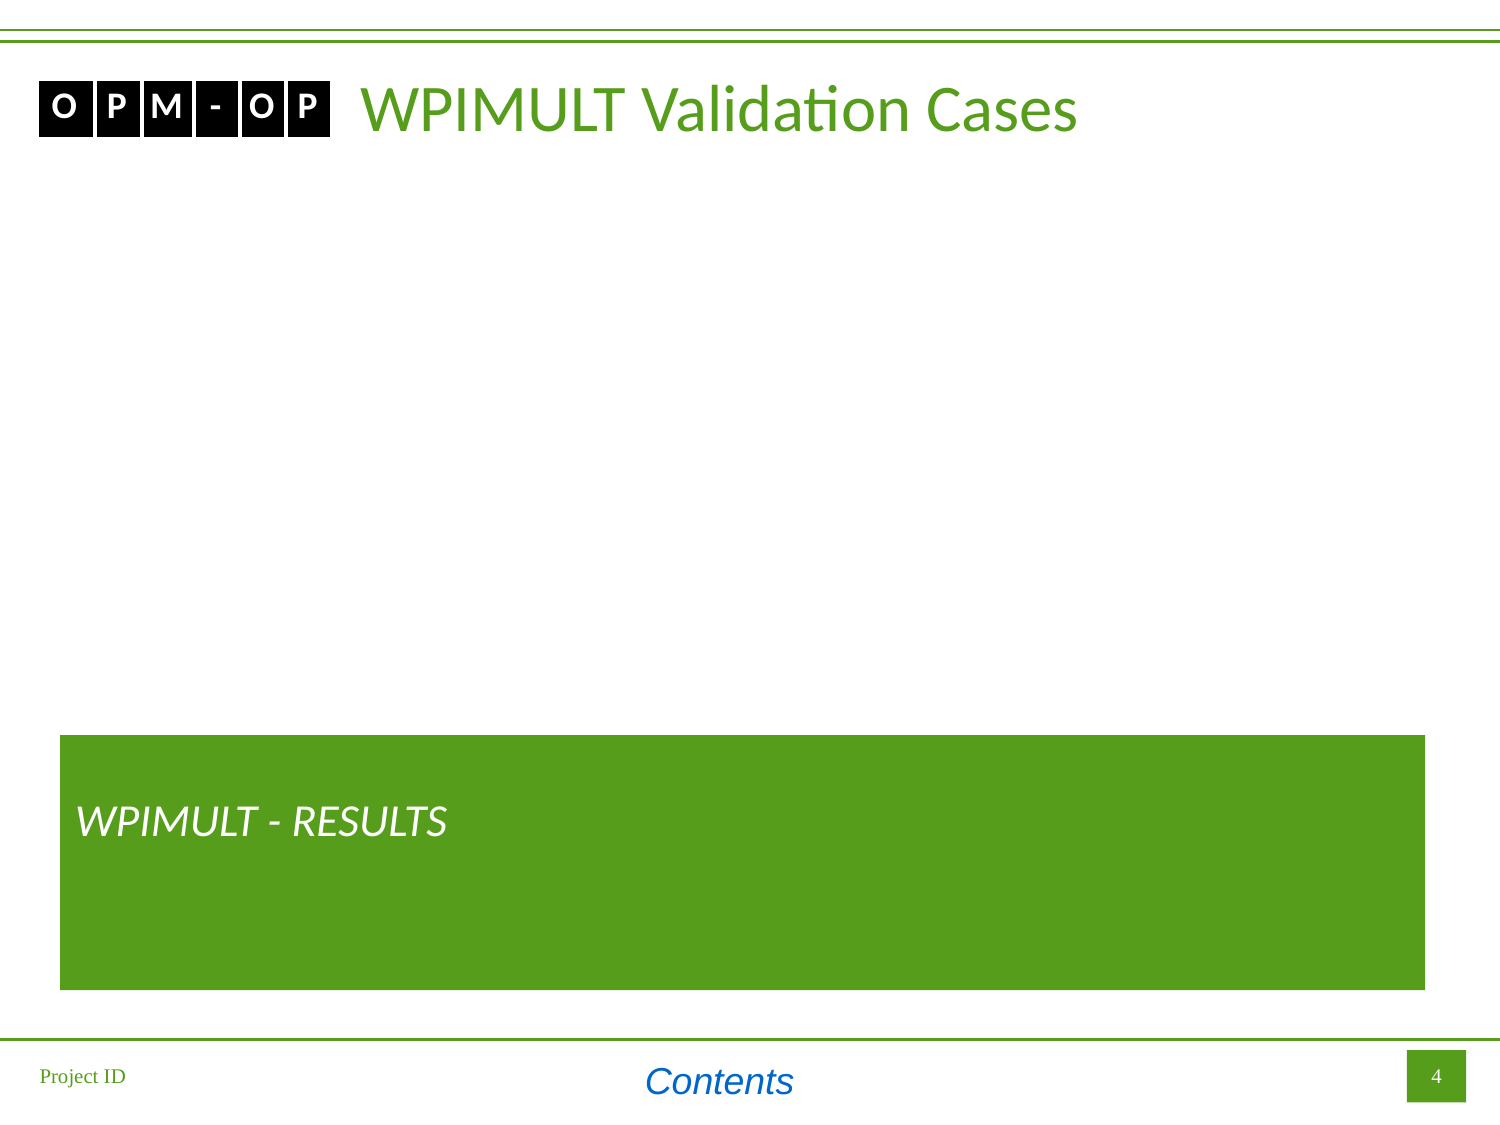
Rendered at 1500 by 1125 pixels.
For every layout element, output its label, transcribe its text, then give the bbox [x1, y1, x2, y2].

title WPIMULT Validation Cases [360, 77, 1425, 153]
list WPIMULT - Results [60, 735, 1426, 991]
